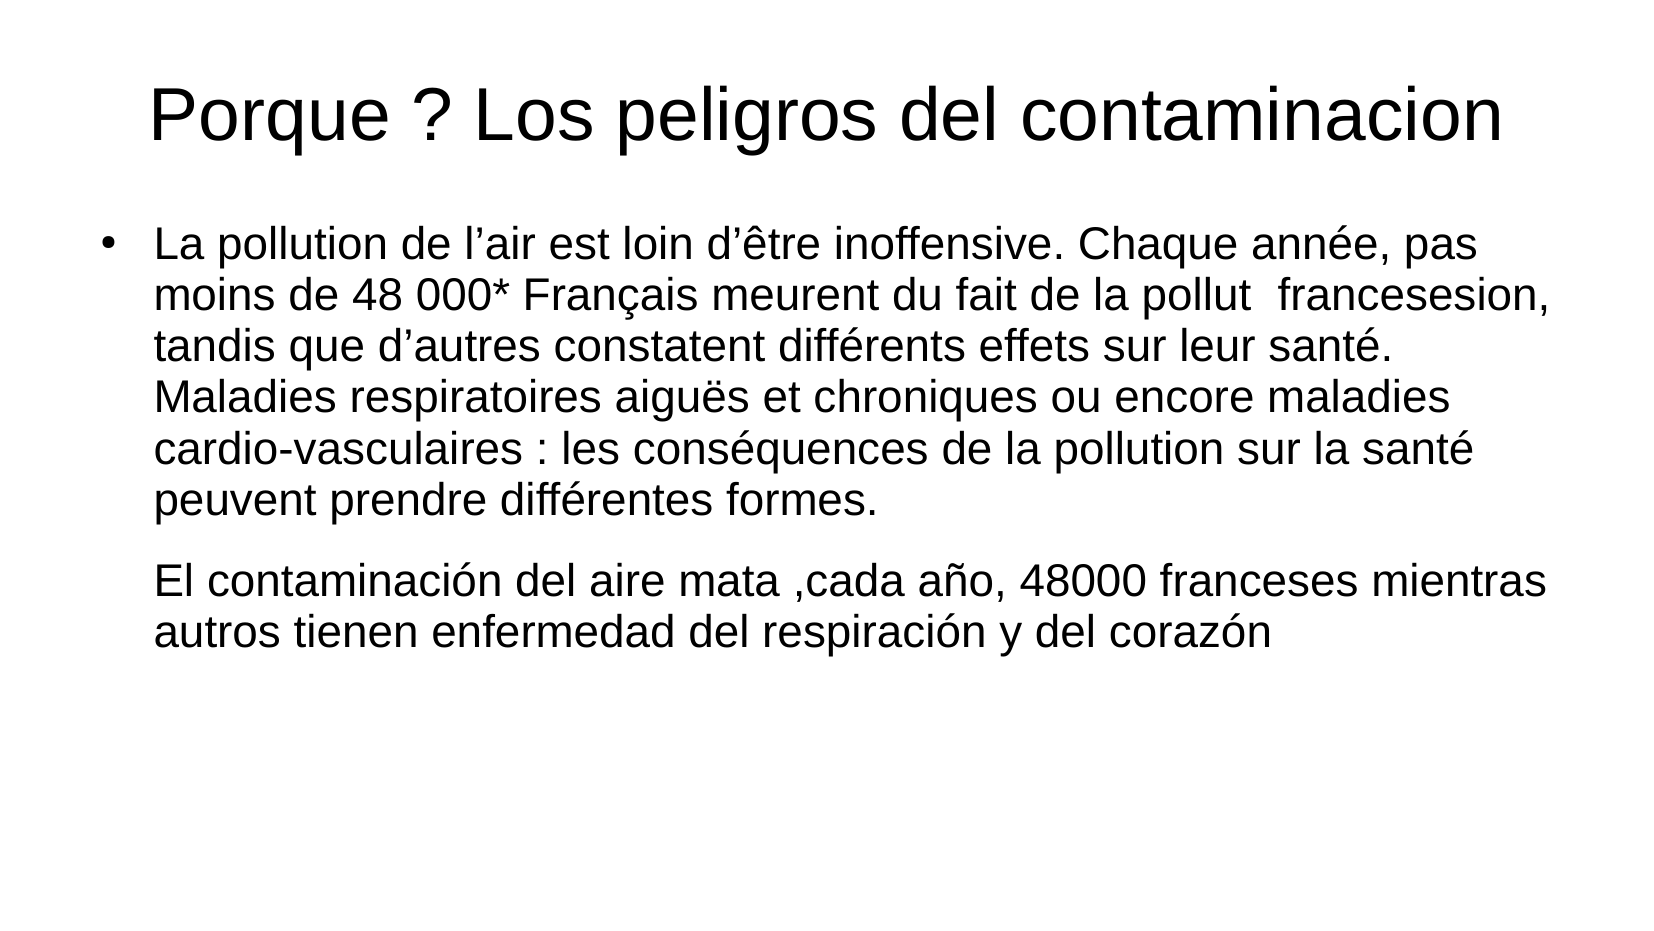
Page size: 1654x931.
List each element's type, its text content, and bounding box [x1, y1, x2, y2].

title Porque ? Los peligros del contaminacion [82, 37, 1571, 193]
list La pollution de l’air est loin d’être inoffensive. Chaque année, pas moins de 48 000* Français meurent du fait de la pollut francesesion, tandis que d’autres constatent différents effets sur leur santé. Maladies respiratoires aiguës et chroniques ou encore maladies cardio-vasculaires : les conséquences de la pollution sur la santé peuvent prendre différentes formes. El contaminación del aire mata ,cada año, 48000 franceses mientras autros tienen enfermedad del respiración y del corazón [82, 217, 1571, 758]
